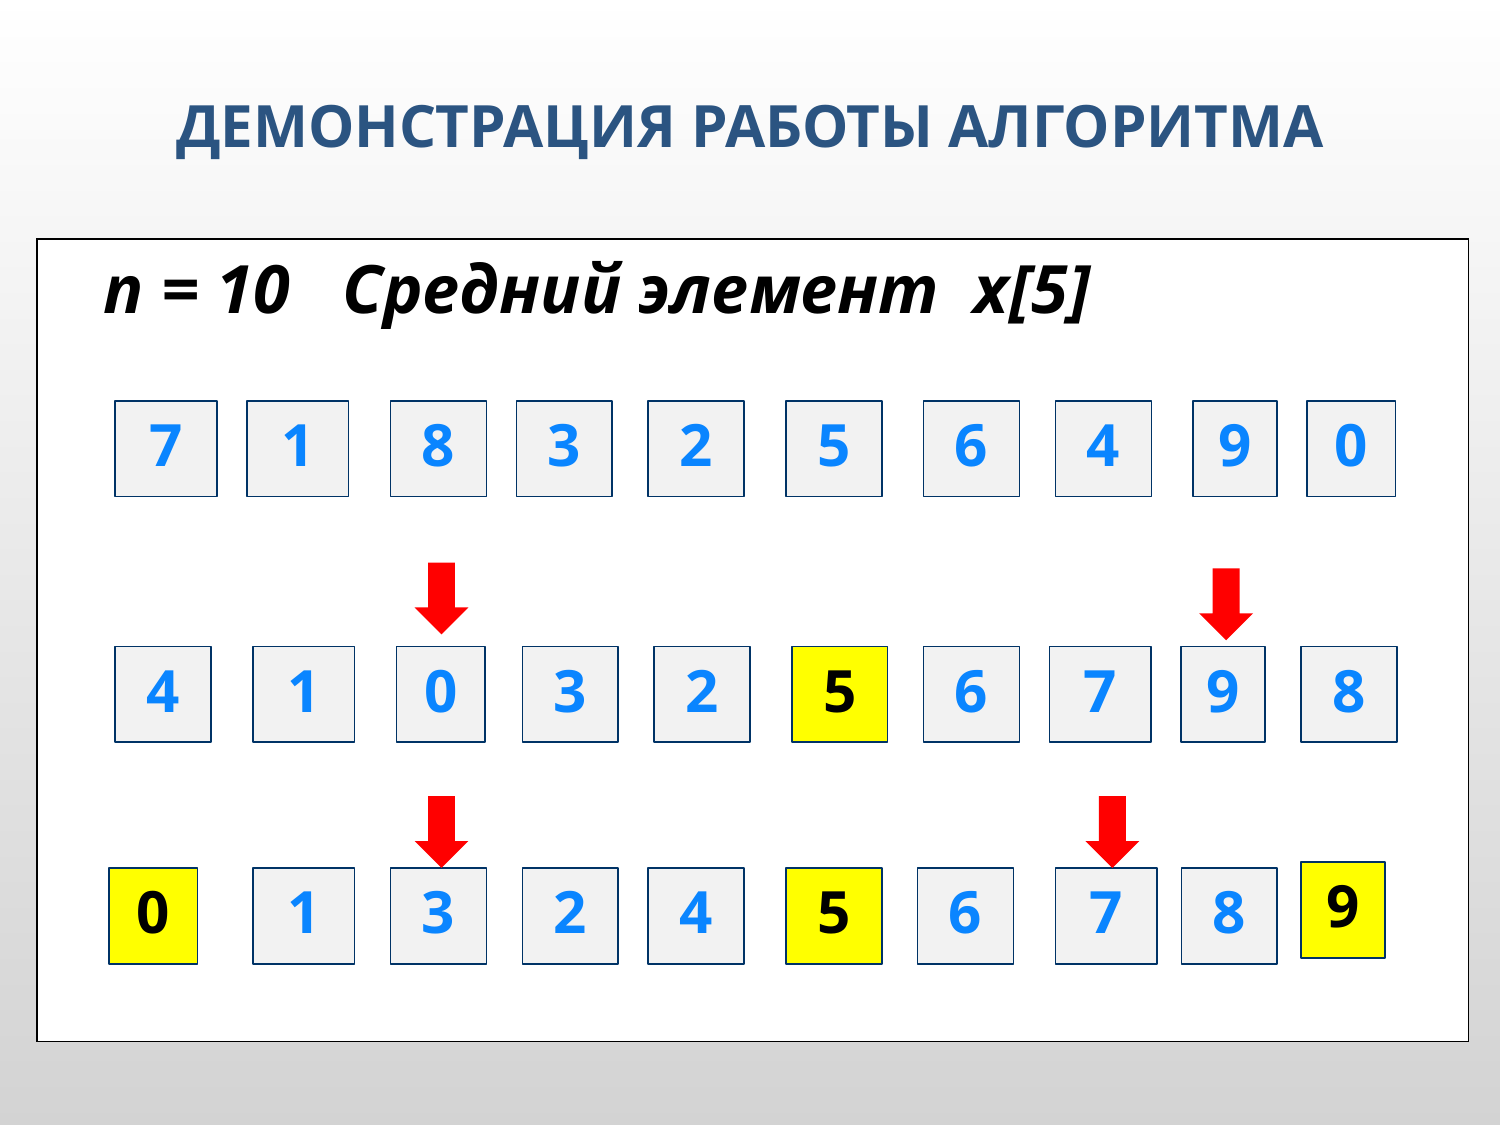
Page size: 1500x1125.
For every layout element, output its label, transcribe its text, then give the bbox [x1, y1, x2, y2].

text_box 1 [252, 646, 355, 743]
text_box 9 [1193, 400, 1277, 497]
text_box 0 [1307, 400, 1396, 497]
text_box 4 [115, 646, 211, 743]
text_box 7 [1055, 867, 1158, 964]
text_box 9 [1181, 646, 1266, 743]
text_box 8 [1301, 646, 1397, 743]
text_box 3 [390, 867, 487, 964]
text_box 1 [252, 867, 355, 964]
title ДЕМОНСТРАЦИЯ РАБОТЫ АЛГОРИТМА [75, 62, 1425, 186]
text_box 4 [648, 867, 744, 964]
text_box 5 [791, 646, 888, 743]
text_box 7 [1049, 646, 1152, 743]
text_box 7 [115, 400, 217, 497]
text_box [1199, 568, 1254, 641]
text_box 5 [785, 867, 882, 964]
text_box 6 [917, 867, 1014, 964]
text_box 6 [923, 646, 1020, 743]
text_box 3 [516, 400, 613, 497]
text_box [414, 562, 469, 635]
text_box 9 [1300, 861, 1385, 958]
text_box 1 [246, 400, 349, 497]
text_box 2 [522, 867, 619, 964]
text_box 4 [1055, 400, 1152, 497]
text_box 5 [785, 400, 882, 497]
text_box 8 [1181, 867, 1278, 964]
text_box 3 [522, 646, 619, 743]
text_box 0 [109, 867, 198, 964]
text_box 2 [648, 400, 744, 497]
text_box 0 [396, 646, 486, 743]
text_box 8 [390, 400, 487, 497]
text_box 6 [923, 400, 1020, 497]
text_box 2 [654, 646, 750, 743]
text_box [1085, 796, 1140, 868]
list n = 10 Средний элемент x[5] [37, 239, 1469, 1042]
text_box [414, 796, 469, 868]
